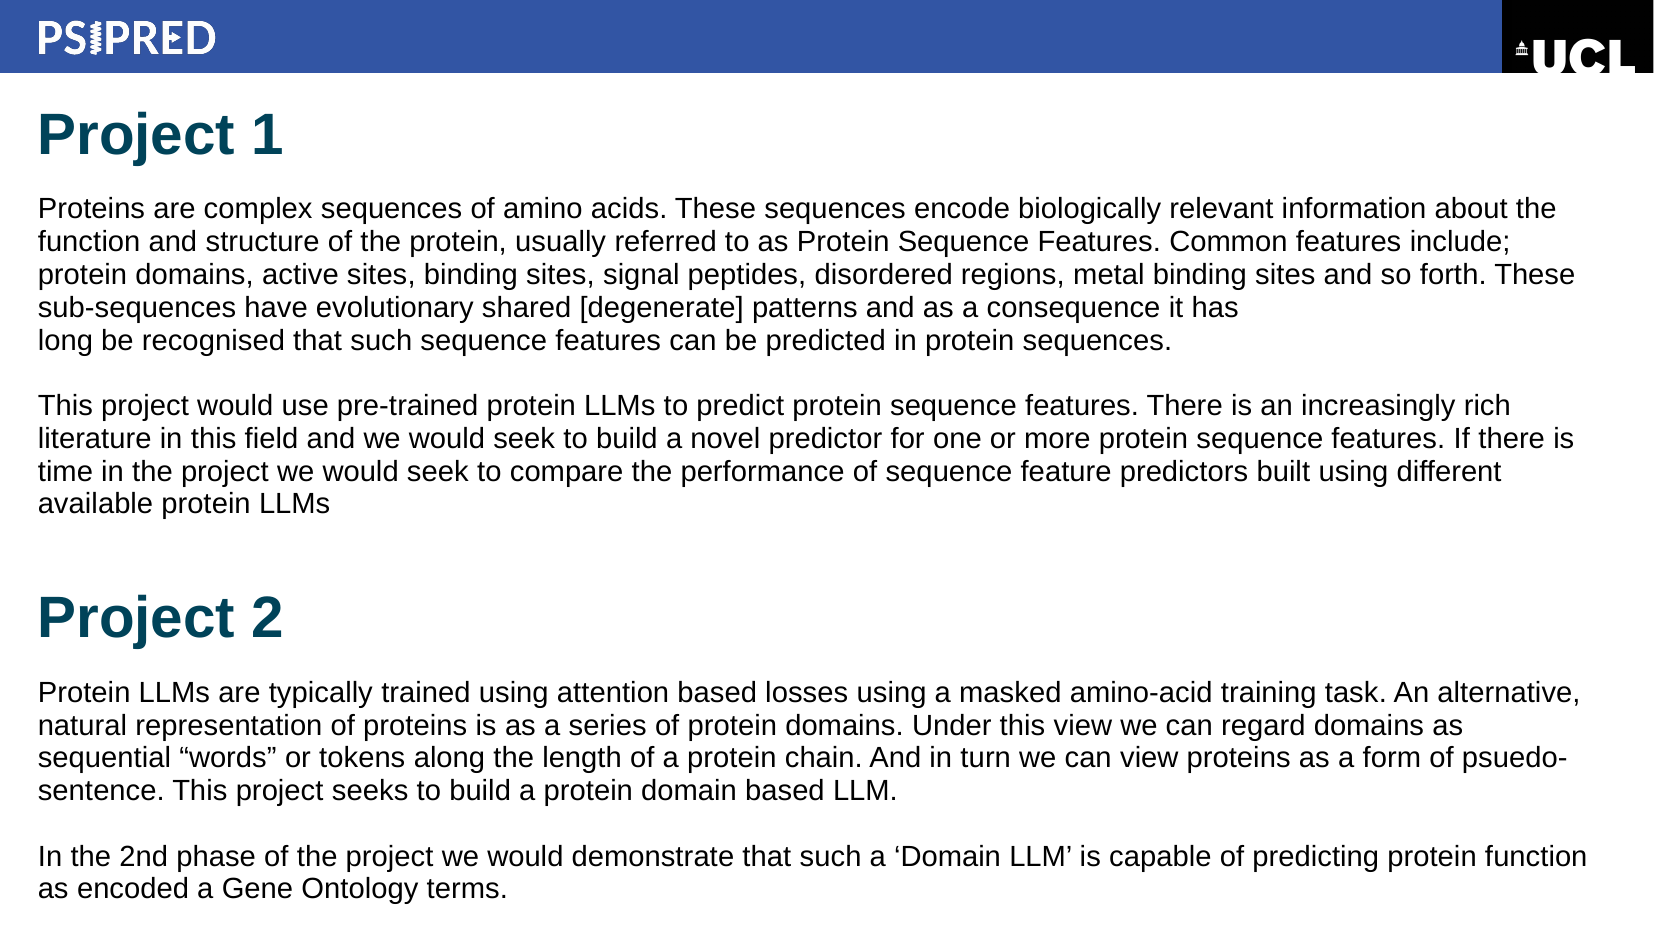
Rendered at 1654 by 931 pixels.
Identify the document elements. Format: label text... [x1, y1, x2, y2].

picture [30, 14, 224, 61]
text_box Project 1 Proteins are complex sequences of amino acids. These sequences encode biologically relevant information about the function and structure of the protein, usually referred to as Protein Sequence Features. Common features include; protein domains, active sites, binding sites, signal peptides, disordered regions, metal binding sites and so forth. These sub-sequences have evolutionary shared [degenerate] patterns and as a consequence it has long be recognised that such sequence features can be predicted in protein sequences. This project would use pre-trained protein LLMs to predict protein sequence features. There is an increasingly rich literature in this field and we would seek to build a novel predictor for one or more protein sequence features. If there is time in the project we would seek to compare the performance of sequence feature predictors built using different available protein LLMs Project 2 Protein LLMs are typically trained using attention based losses using a masked amino-acid training task. An alternative, natural representation of proteins is as a series of protein domains. Under this view we can regard domains as sequential “words” or tokens along the length of a protein chain. And in turn we can view proteins as a form of psuedo-sentence. This project seeks to build a protein domain based LLM. In the 2nd phase of the project we would demonstrate that such a ‘Domain LLM’ is capable of predicting protein function as encoded a Gene Ontology terms. [23, 94, 1619, 931]
picture [1502, 0, 1654, 73]
